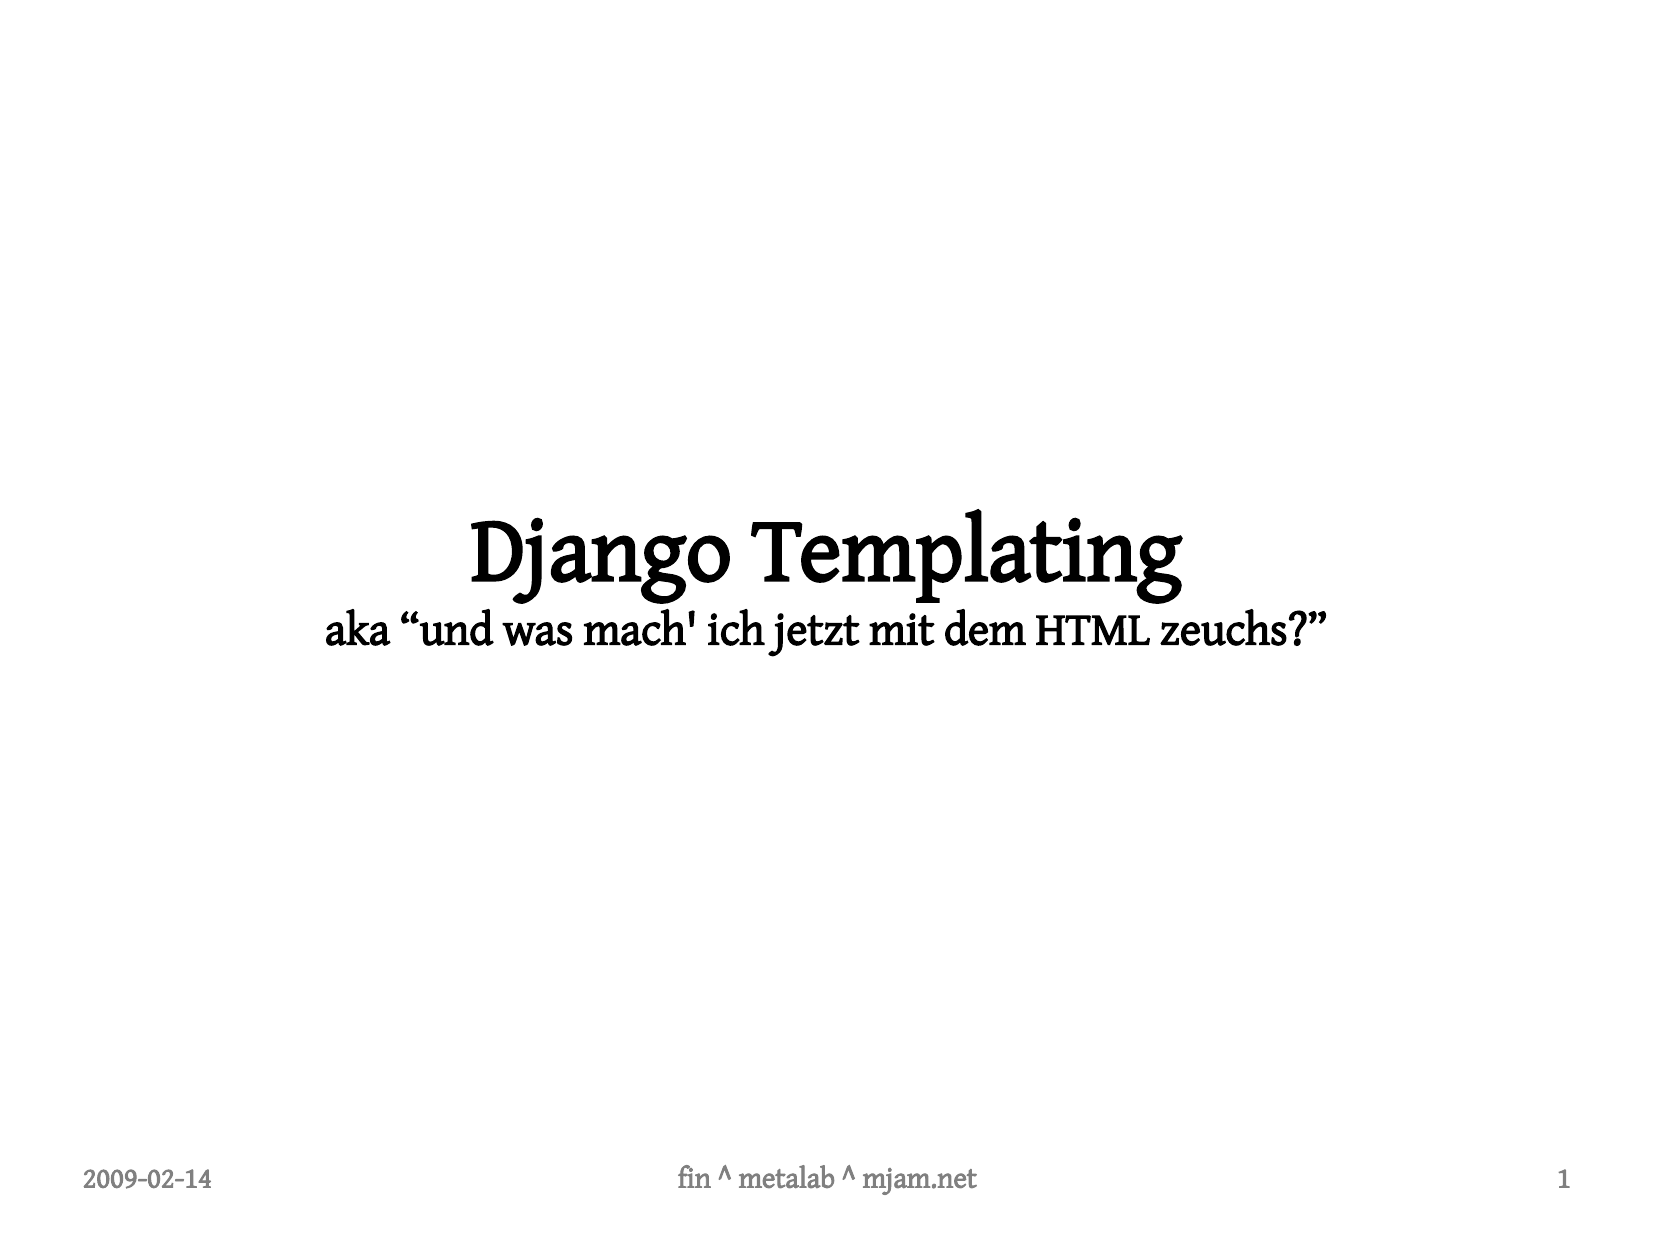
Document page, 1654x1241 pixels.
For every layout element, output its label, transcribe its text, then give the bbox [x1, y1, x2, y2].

title Django Templating aka “und was mach' ich jetzt mit dem HTML zeuchs?” [82, 49, 1571, 1109]
